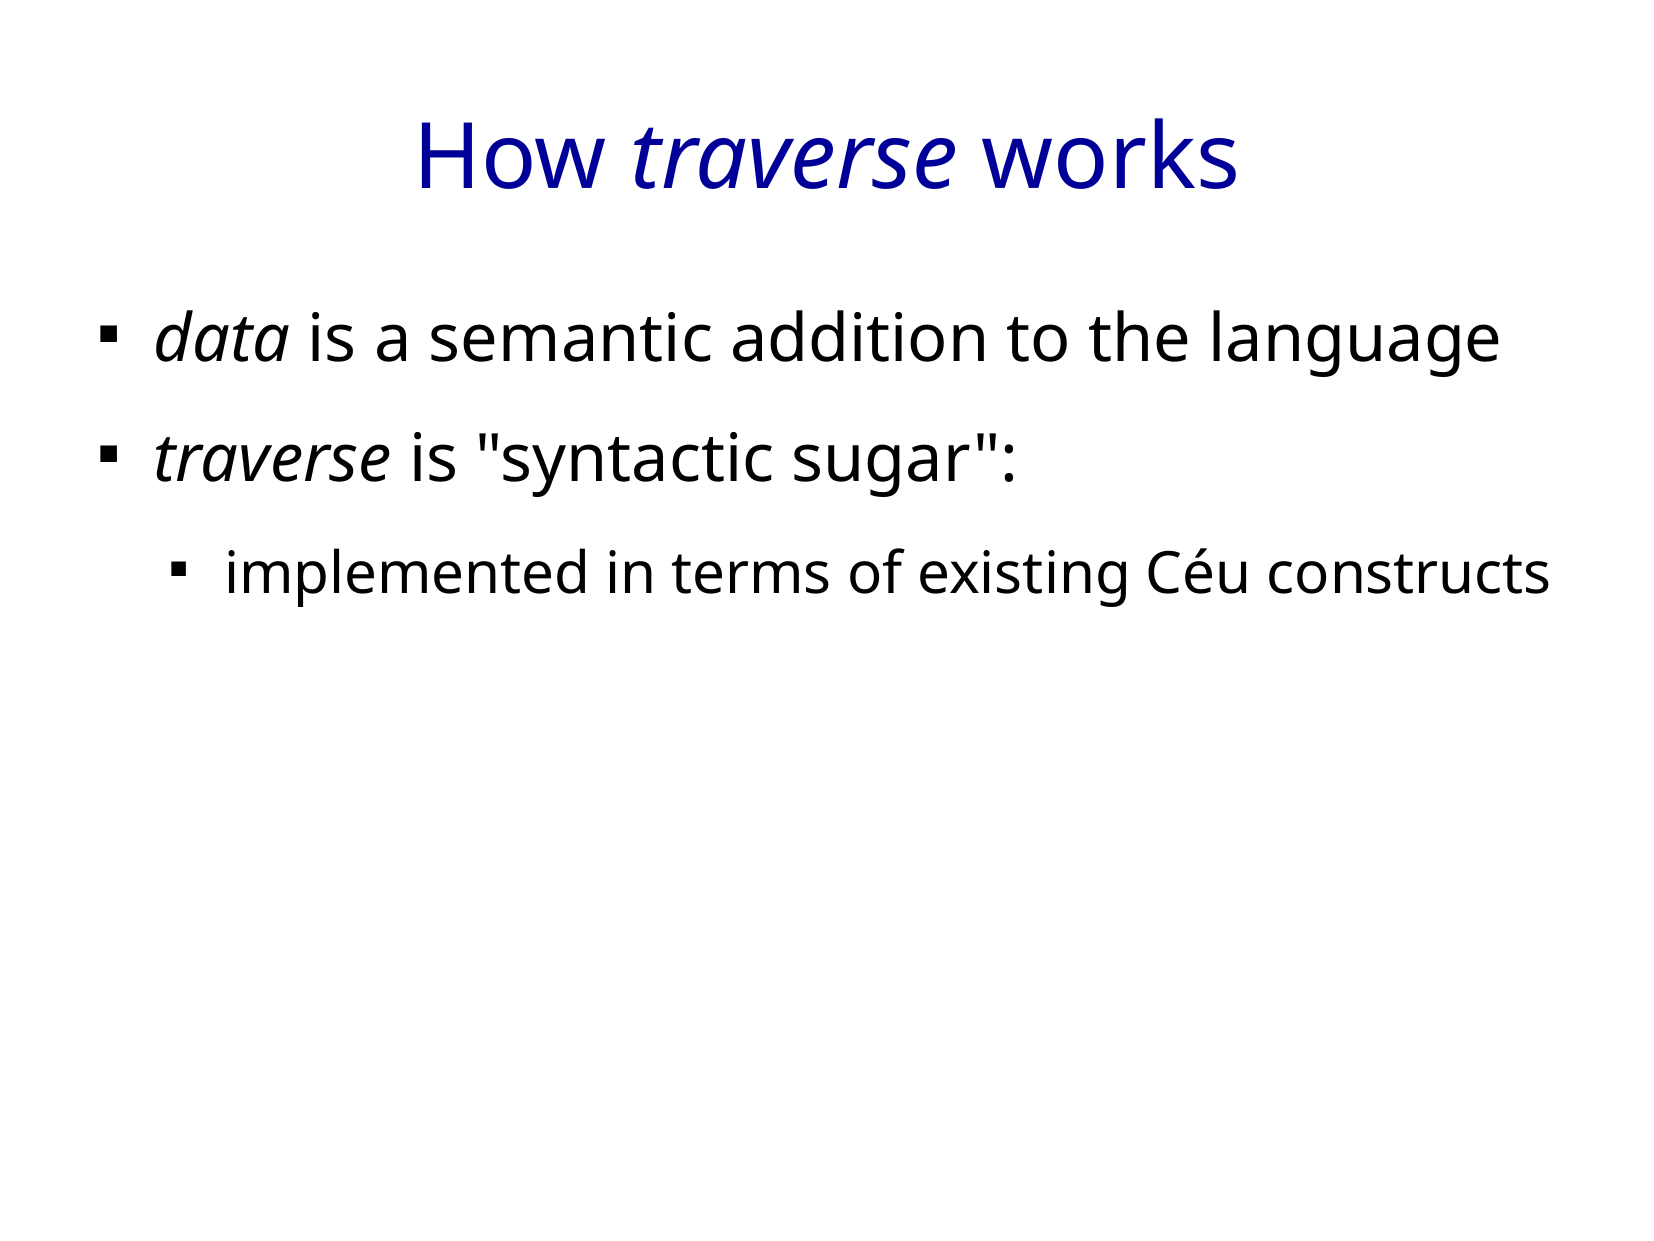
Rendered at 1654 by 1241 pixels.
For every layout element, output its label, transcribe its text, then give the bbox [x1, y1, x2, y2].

list data is a semantic addition to the language traverse is "syntactic sugar": implemented in terms of existing Céu constructs [82, 290, 1571, 1010]
title How traverse works [82, 49, 1571, 257]
